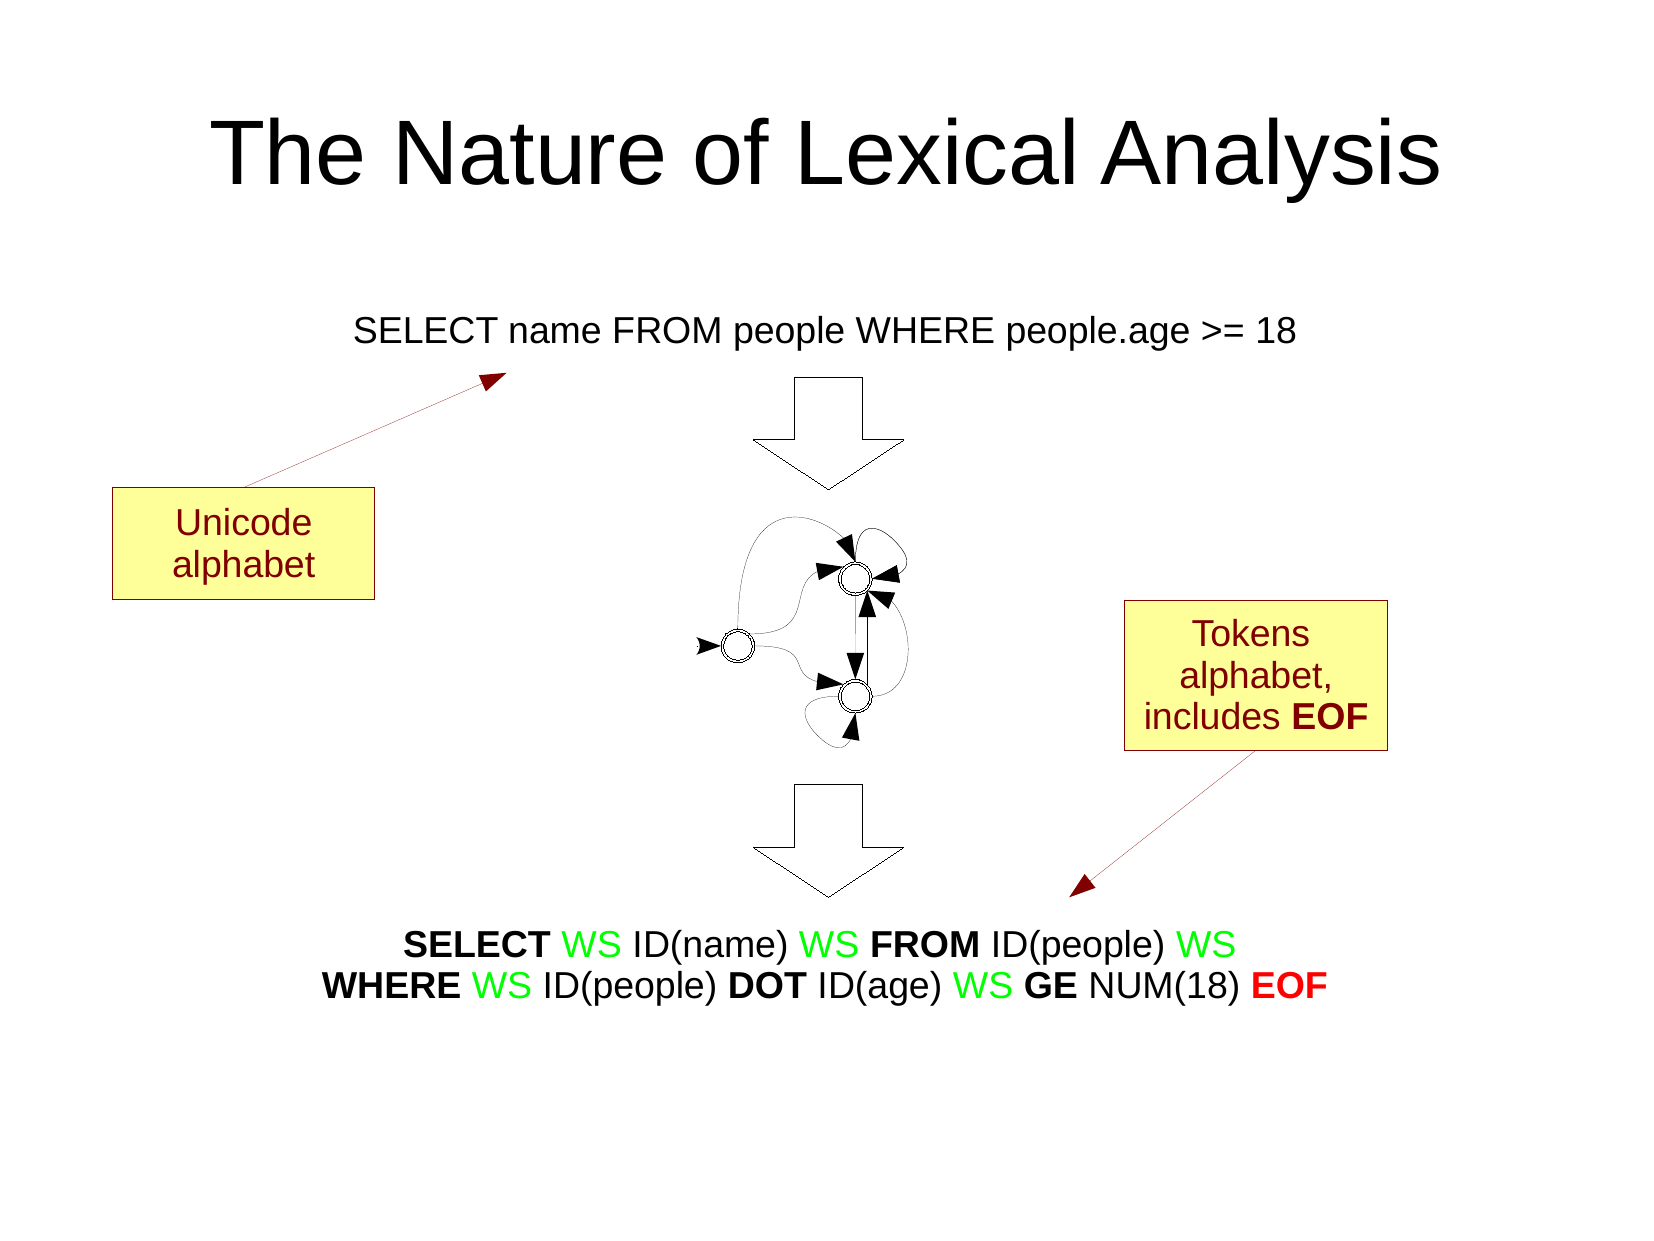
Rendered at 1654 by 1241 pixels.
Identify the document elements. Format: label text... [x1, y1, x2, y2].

text_box [838, 561, 873, 596]
text_box [721, 629, 755, 663]
title The Nature of Lexical Analysis [82, 56, 1571, 250]
text_box [838, 679, 873, 713]
text_box [753, 377, 904, 490]
text_box [753, 784, 904, 898]
text_box Tokens alphabet, includes EOF [1124, 600, 1388, 751]
text_box SELECT name FROM people WHERE people.age >= 18 [37, 302, 1613, 359]
text_box SELECT WS ID(name) WS FROM ID(people) WS WHERE WS ID(people) DOT ID(age) WS GE NUM(18) EOF [37, 915, 1613, 1015]
text_box Unicode alphabet [112, 487, 375, 600]
